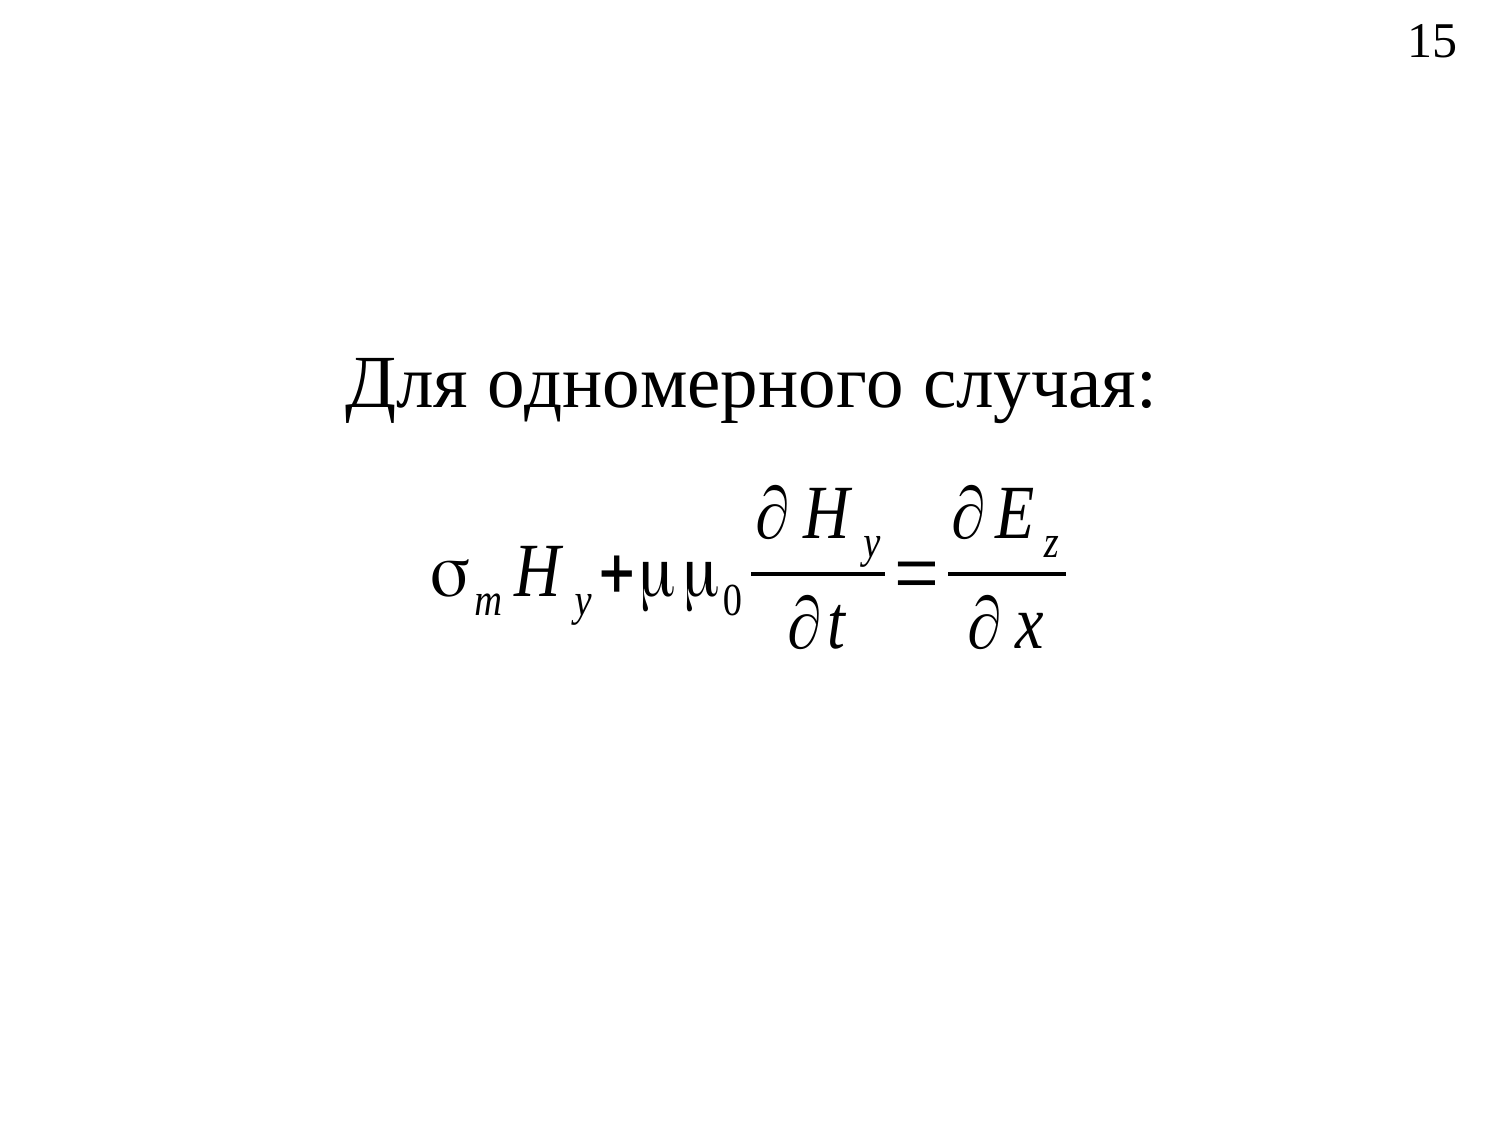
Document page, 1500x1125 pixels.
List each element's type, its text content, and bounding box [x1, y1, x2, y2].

chart [414, 471, 1084, 667]
text_box Для одномерного случая: [330, 324, 1174, 430]
